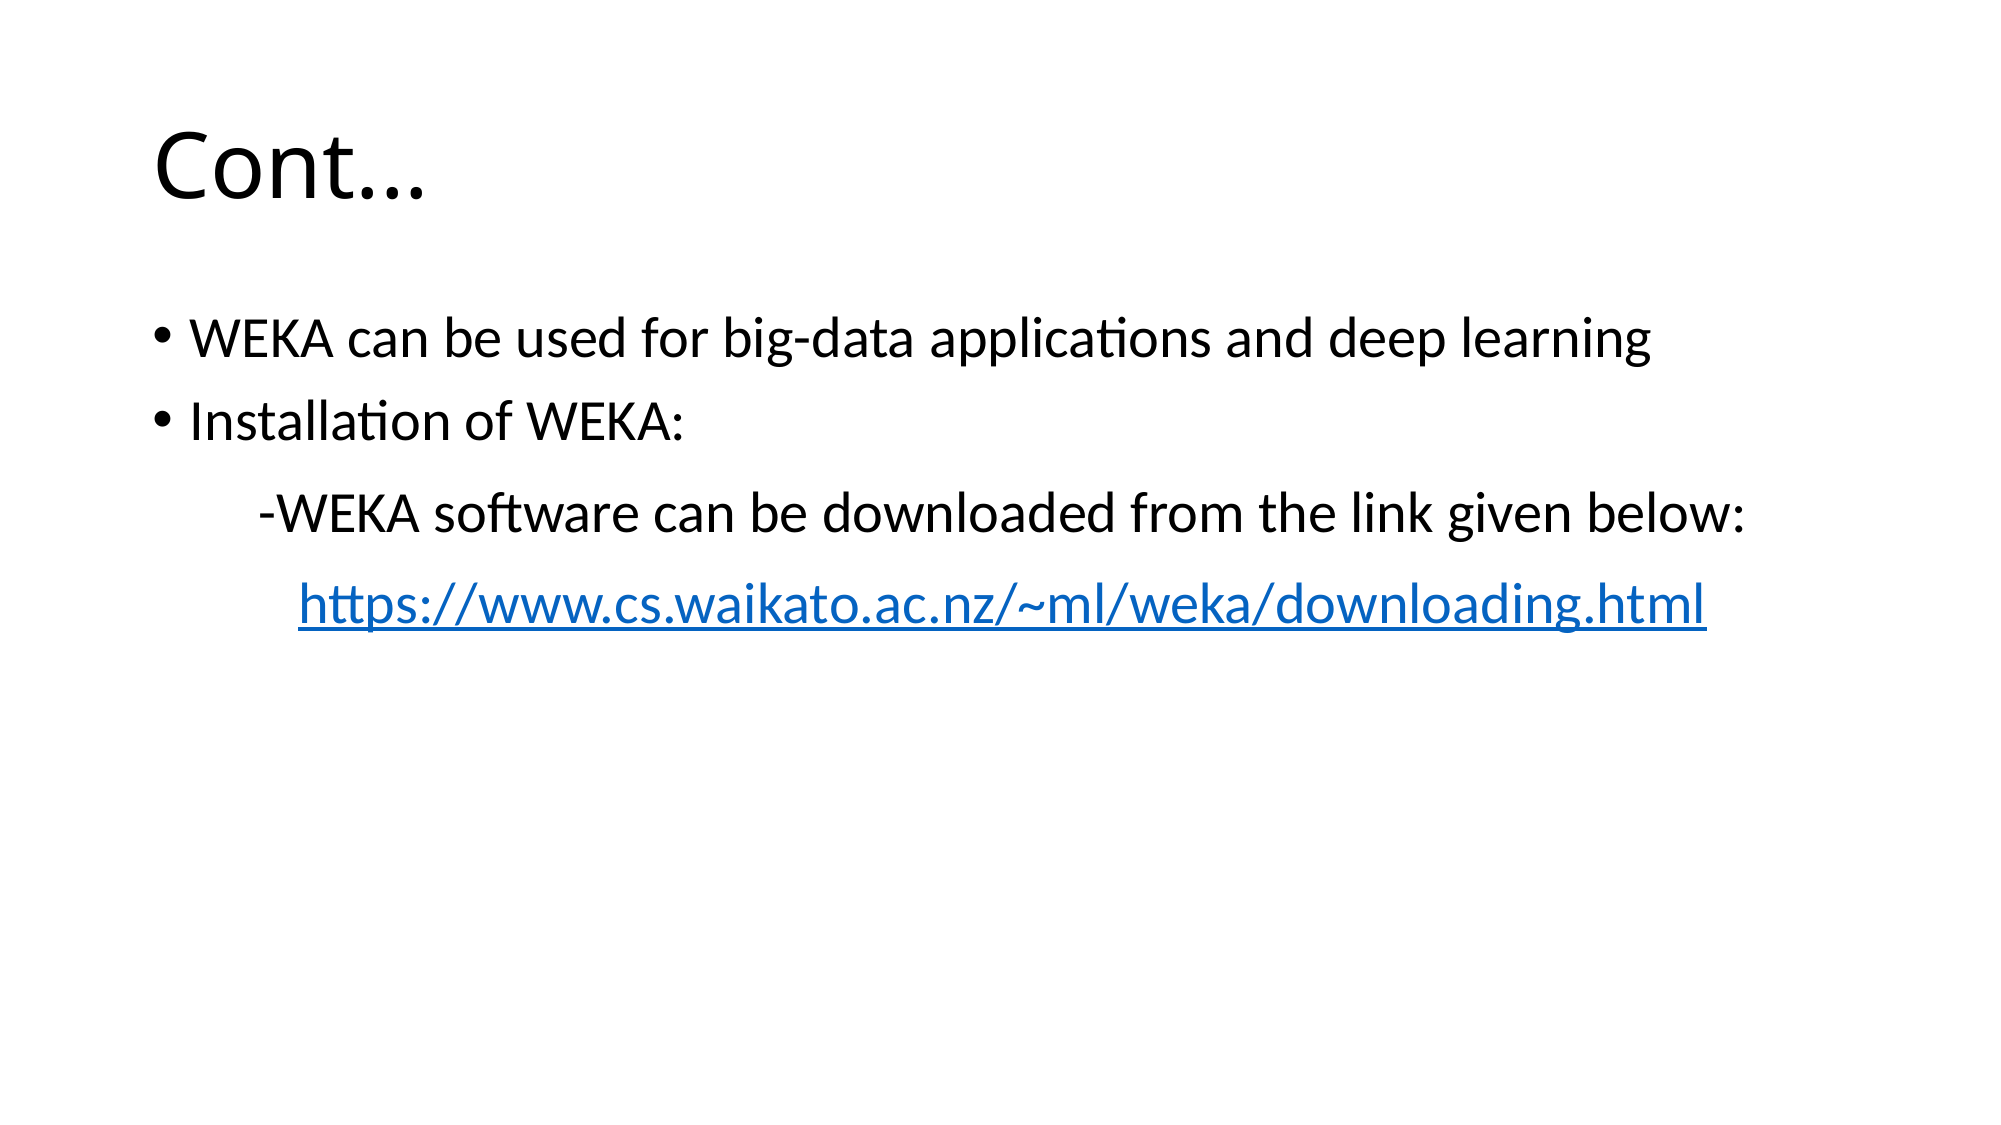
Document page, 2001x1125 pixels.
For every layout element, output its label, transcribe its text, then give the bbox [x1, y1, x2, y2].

title Cont... [137, 59, 1863, 278]
list WEKA can be used for big-data applications and deep learning Installation of WEKA: -WEKA software can be downloaded from the link given below: https://www.cs.waikato.ac.nz/~ml/weka/downloading.html [137, 299, 1863, 1014]
